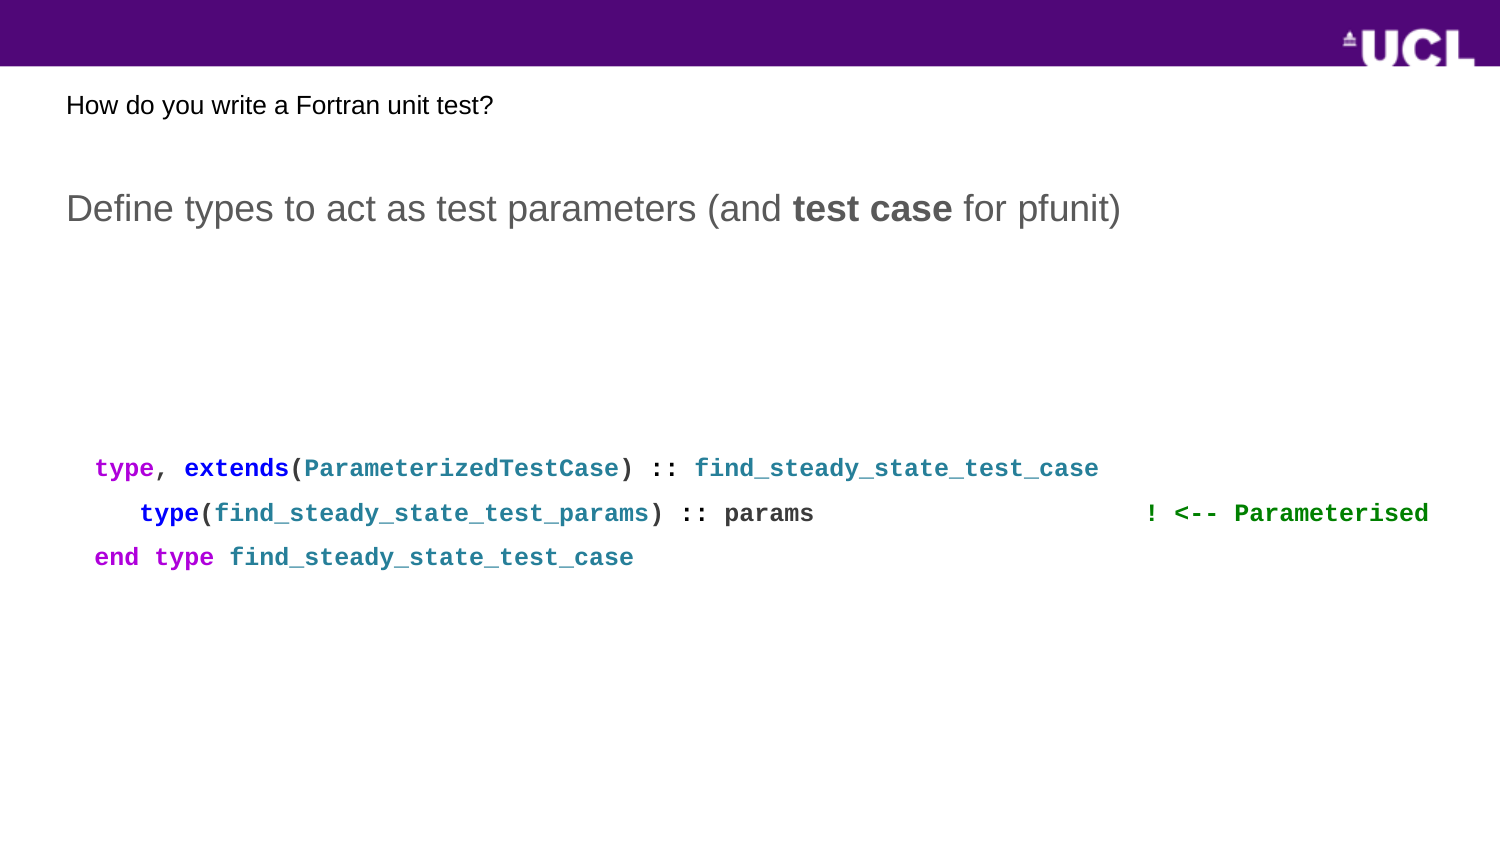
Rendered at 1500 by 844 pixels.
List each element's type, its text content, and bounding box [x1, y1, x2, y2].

list Define types to act as test parameters (and test case for pfunit) [51, 162, 1449, 249]
text_box type, extends(ParameterizedTestCase) :: find_steady_state_test_case type(find_steady_state_test_params) :: params ! <-- Parameterised end type find_steady_state_test_case [79, 255, 1449, 722]
picture [0, 0, 1500, 844]
title How do you write a Fortran unit test? [51, 72, 1449, 162]
